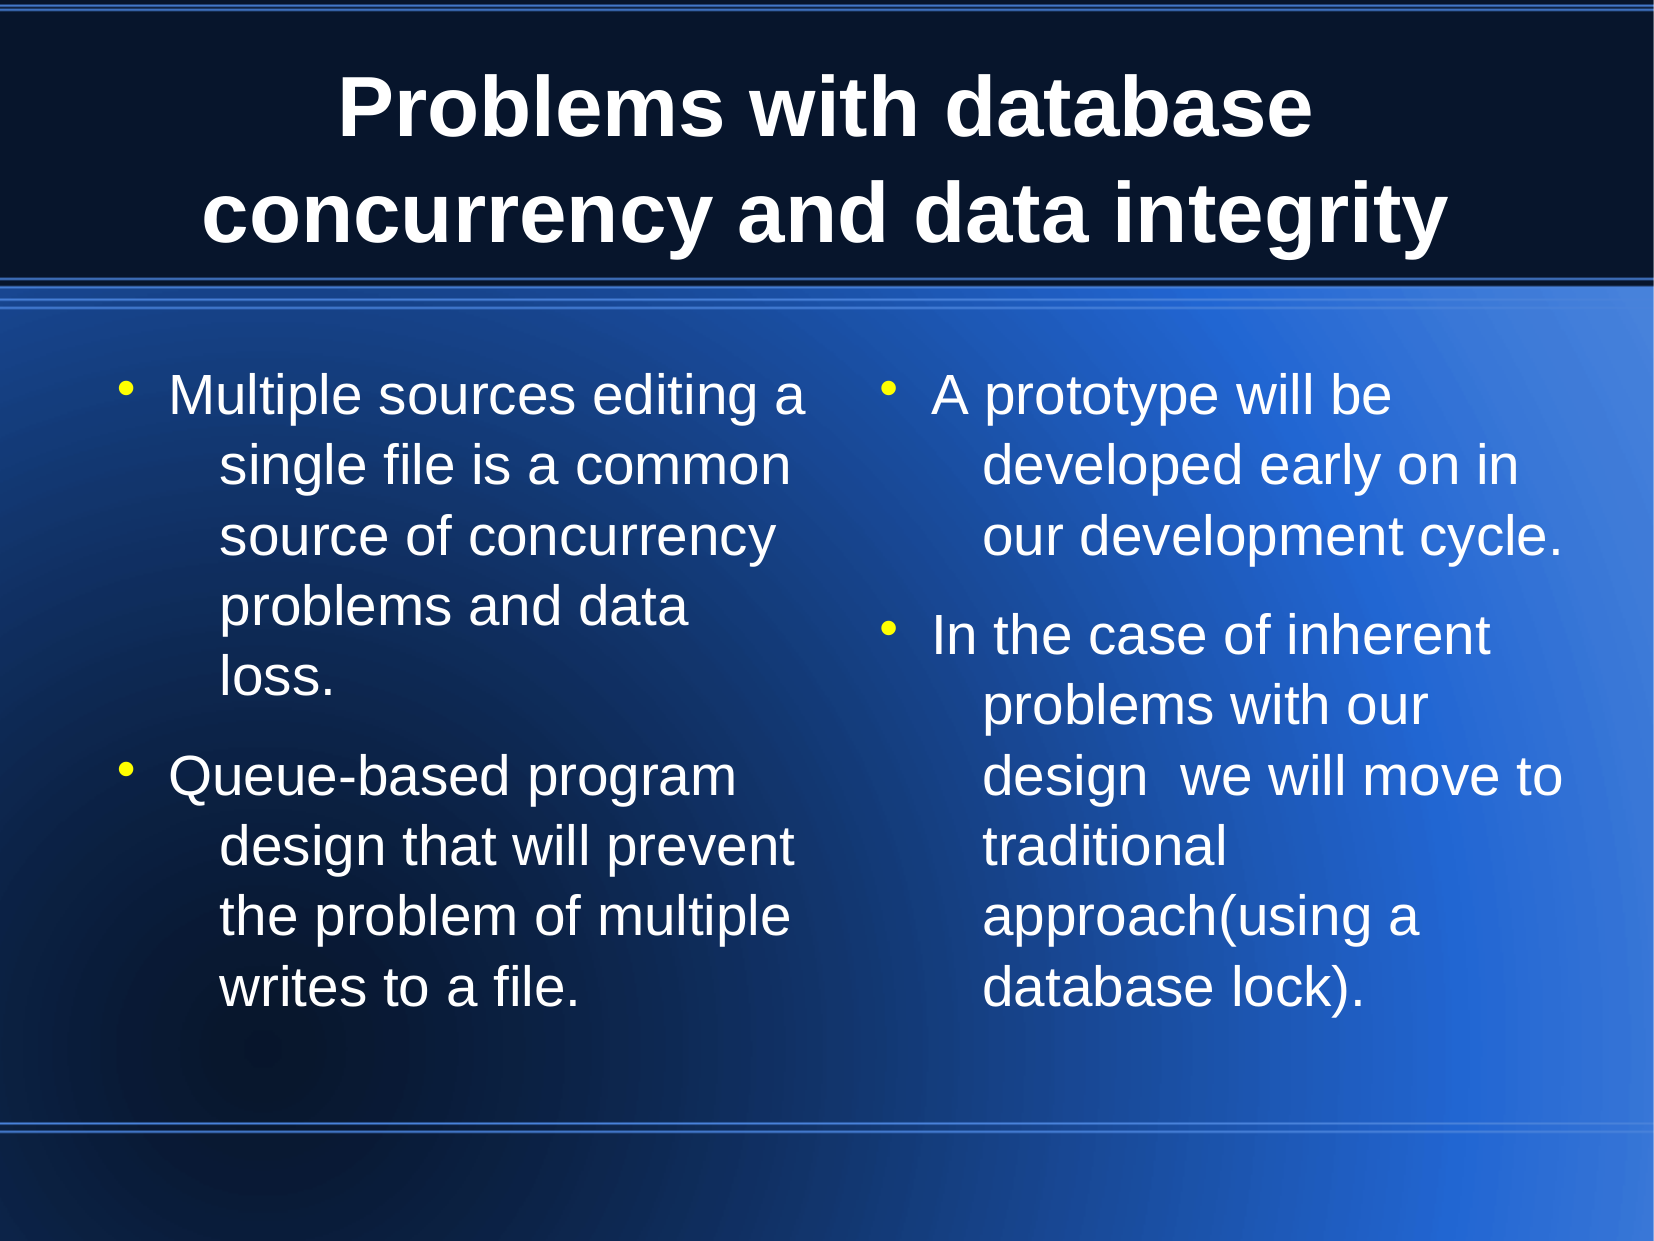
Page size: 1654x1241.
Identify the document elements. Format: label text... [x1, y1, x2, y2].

list A prototype will be developed early on in our development cycle. In the case of inherent problems with our design we will move to traditional approach(using a database lock). [845, 355, 1572, 1075]
list Multiple sources editing a single file is a common source of concurrency problems and data loss. Queue-based program design that will prevent the problem of multiple writes to a file. [82, 355, 809, 1075]
title Problems with database concurrency and data integrity [82, 41, 1571, 265]
